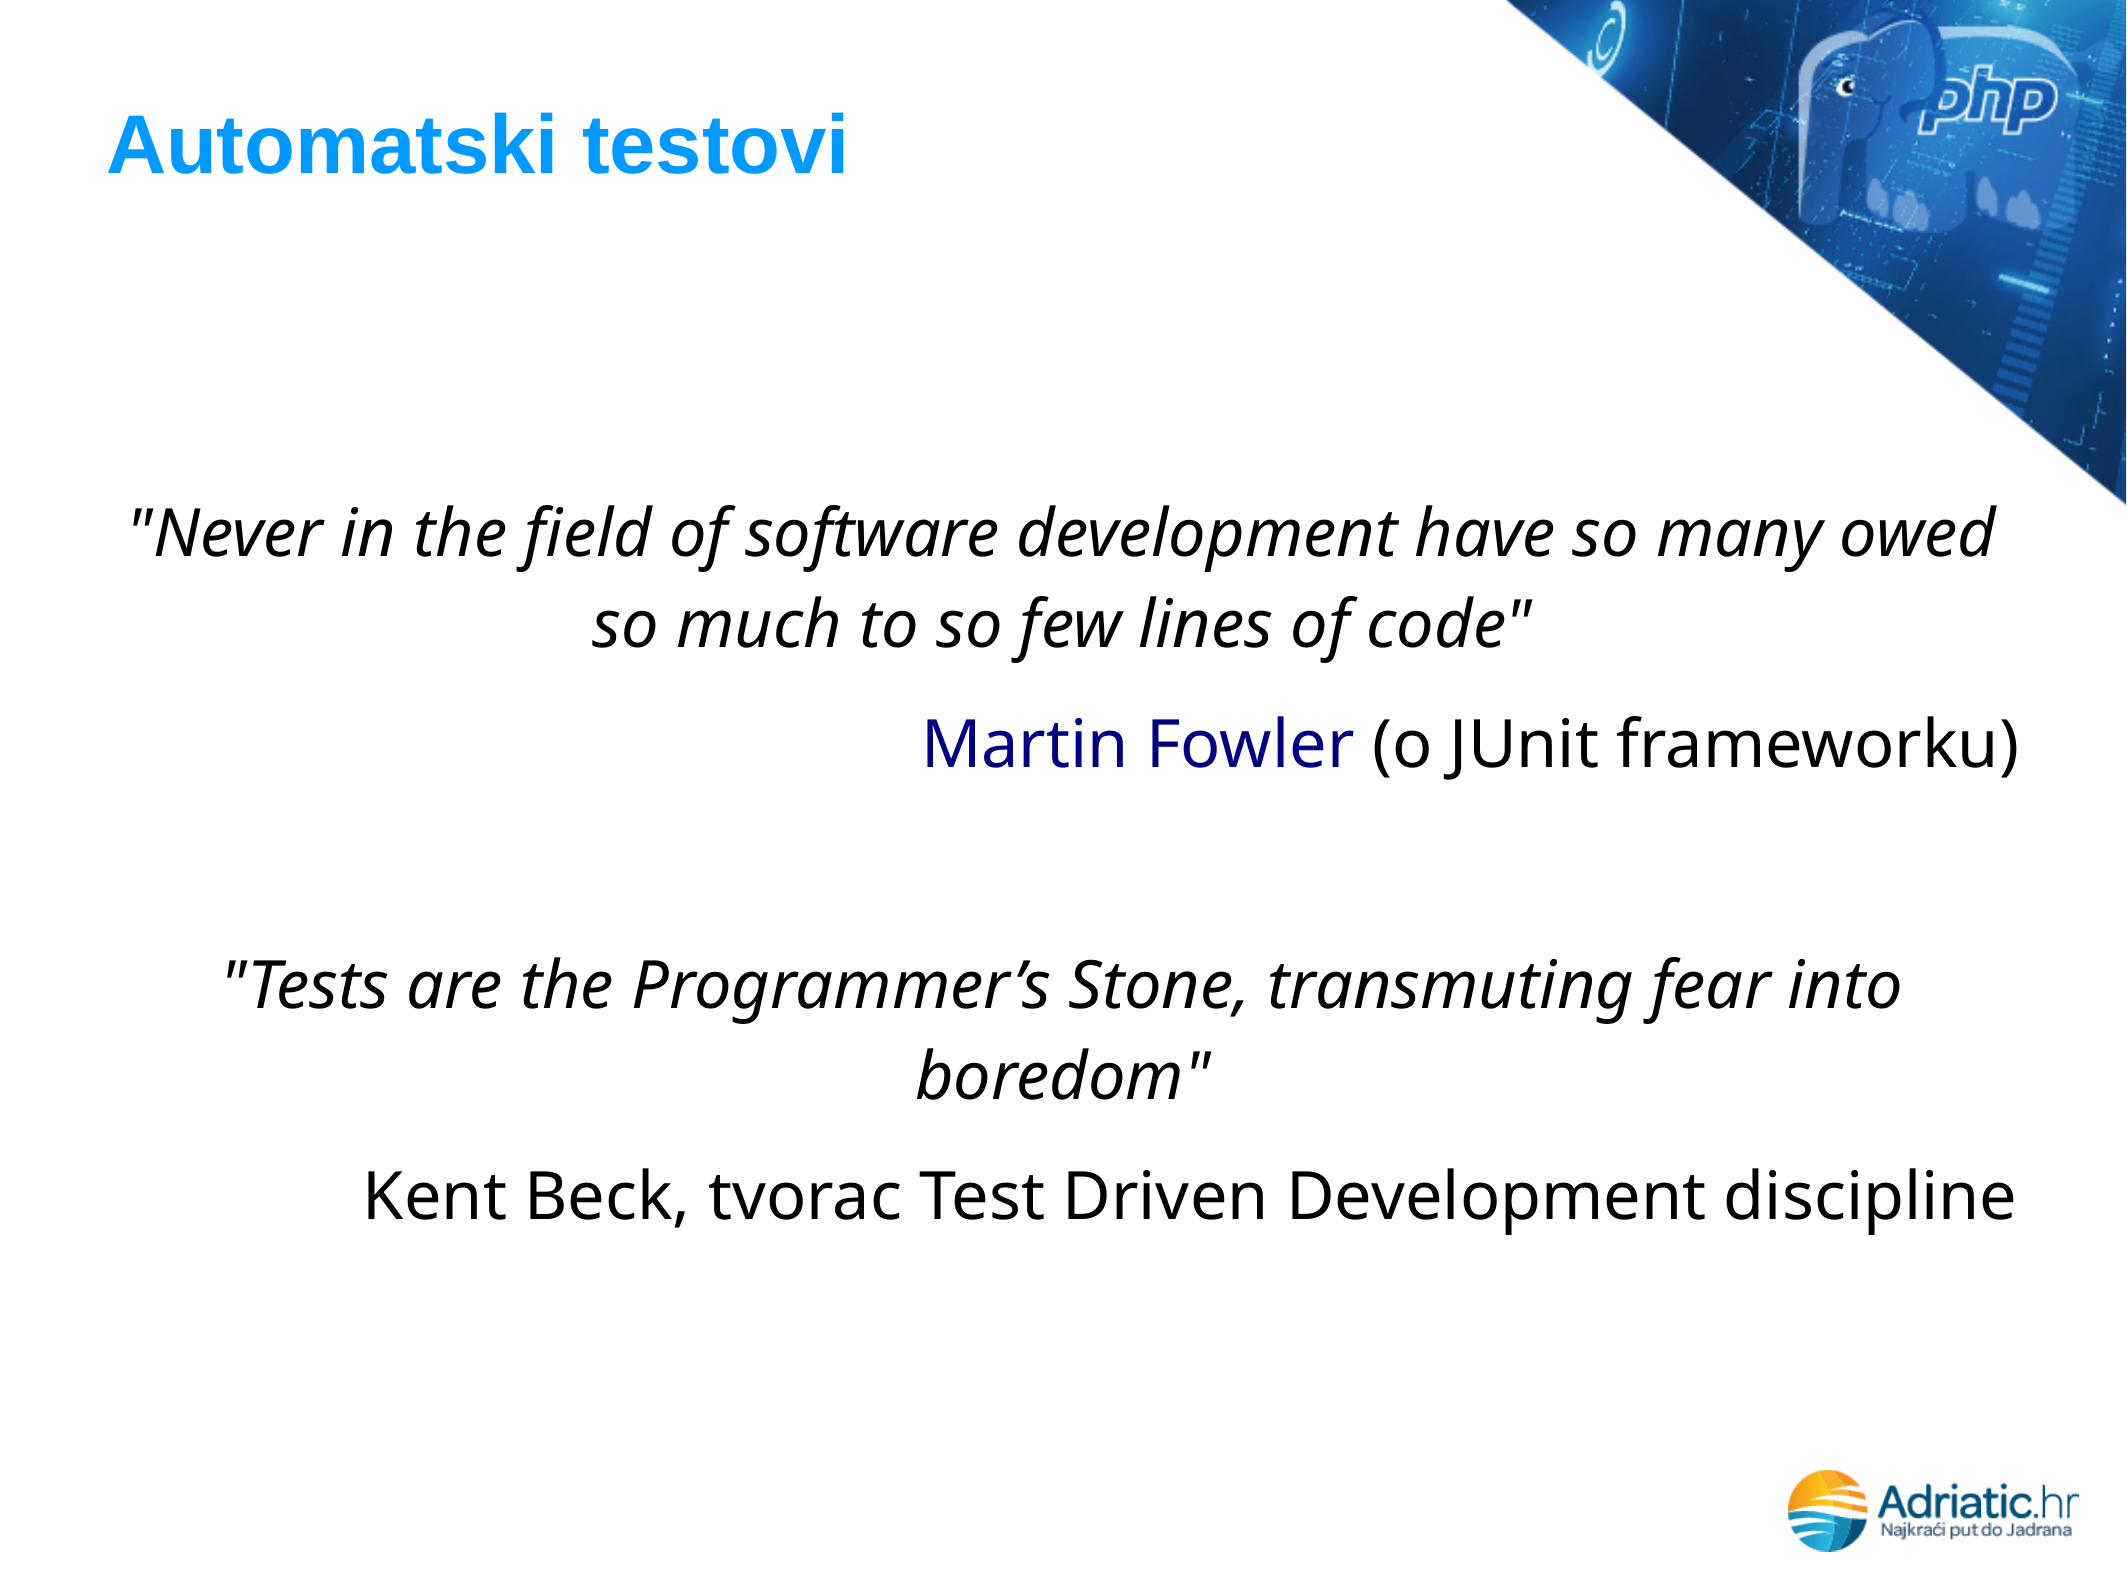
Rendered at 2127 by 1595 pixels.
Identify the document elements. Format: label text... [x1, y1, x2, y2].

list "Never in the field of software development have so many owed so much to so few lines of code" Martin Fowler (o JUnit frameworku) "Tests are the Programmer’s Stone, transmuting fear into boredom" Kent Beck, tvorac Test Driven Development discipline [106, 271, 2020, 1453]
title Automatski testovi [106, 70, 1630, 219]
picture [1505, 0, 2127, 625]
picture [1788, 1470, 2079, 1552]
